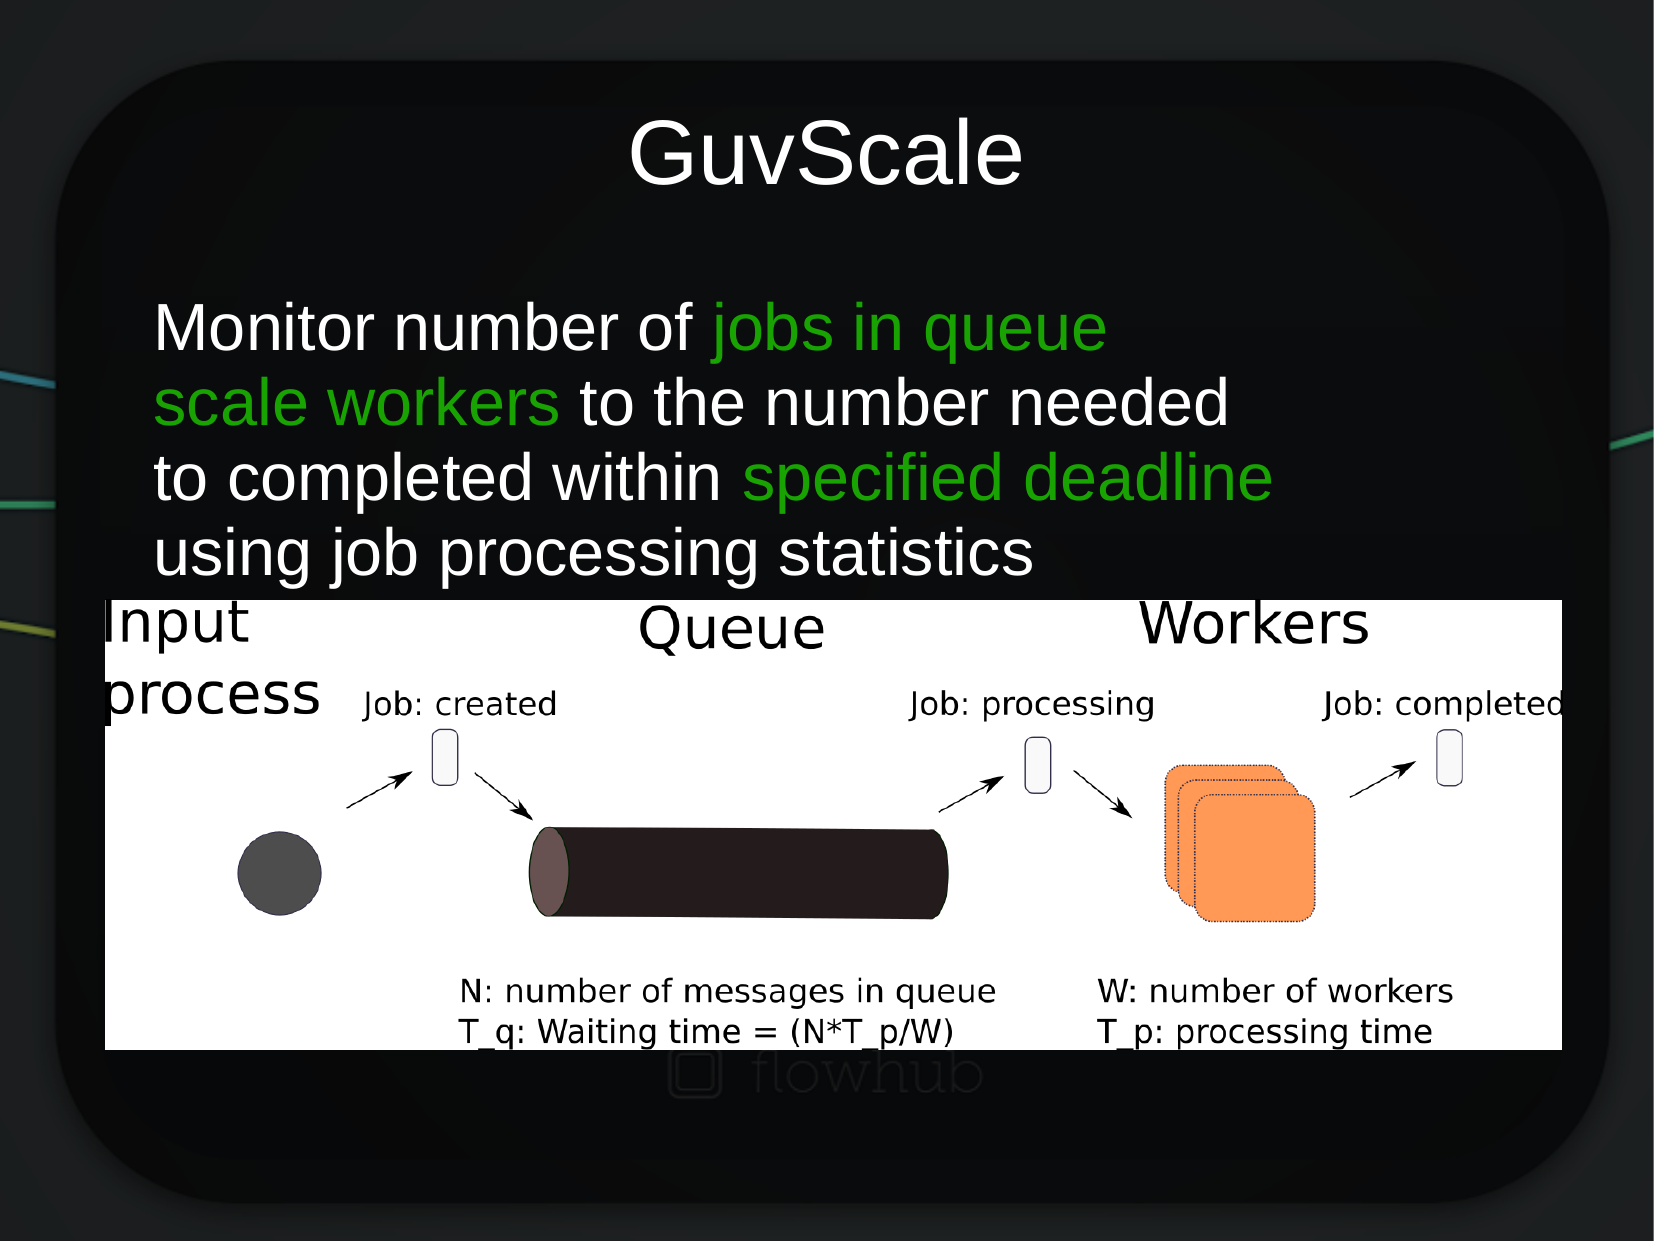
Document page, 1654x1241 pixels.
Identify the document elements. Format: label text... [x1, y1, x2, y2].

title GuvScale [82, 49, 1571, 257]
picture [0, 0, 1654, 1241]
list Monitor number of jobs in queue scale workers to the number needed to completed within specified deadline using job processing statistics [82, 290, 1571, 1010]
